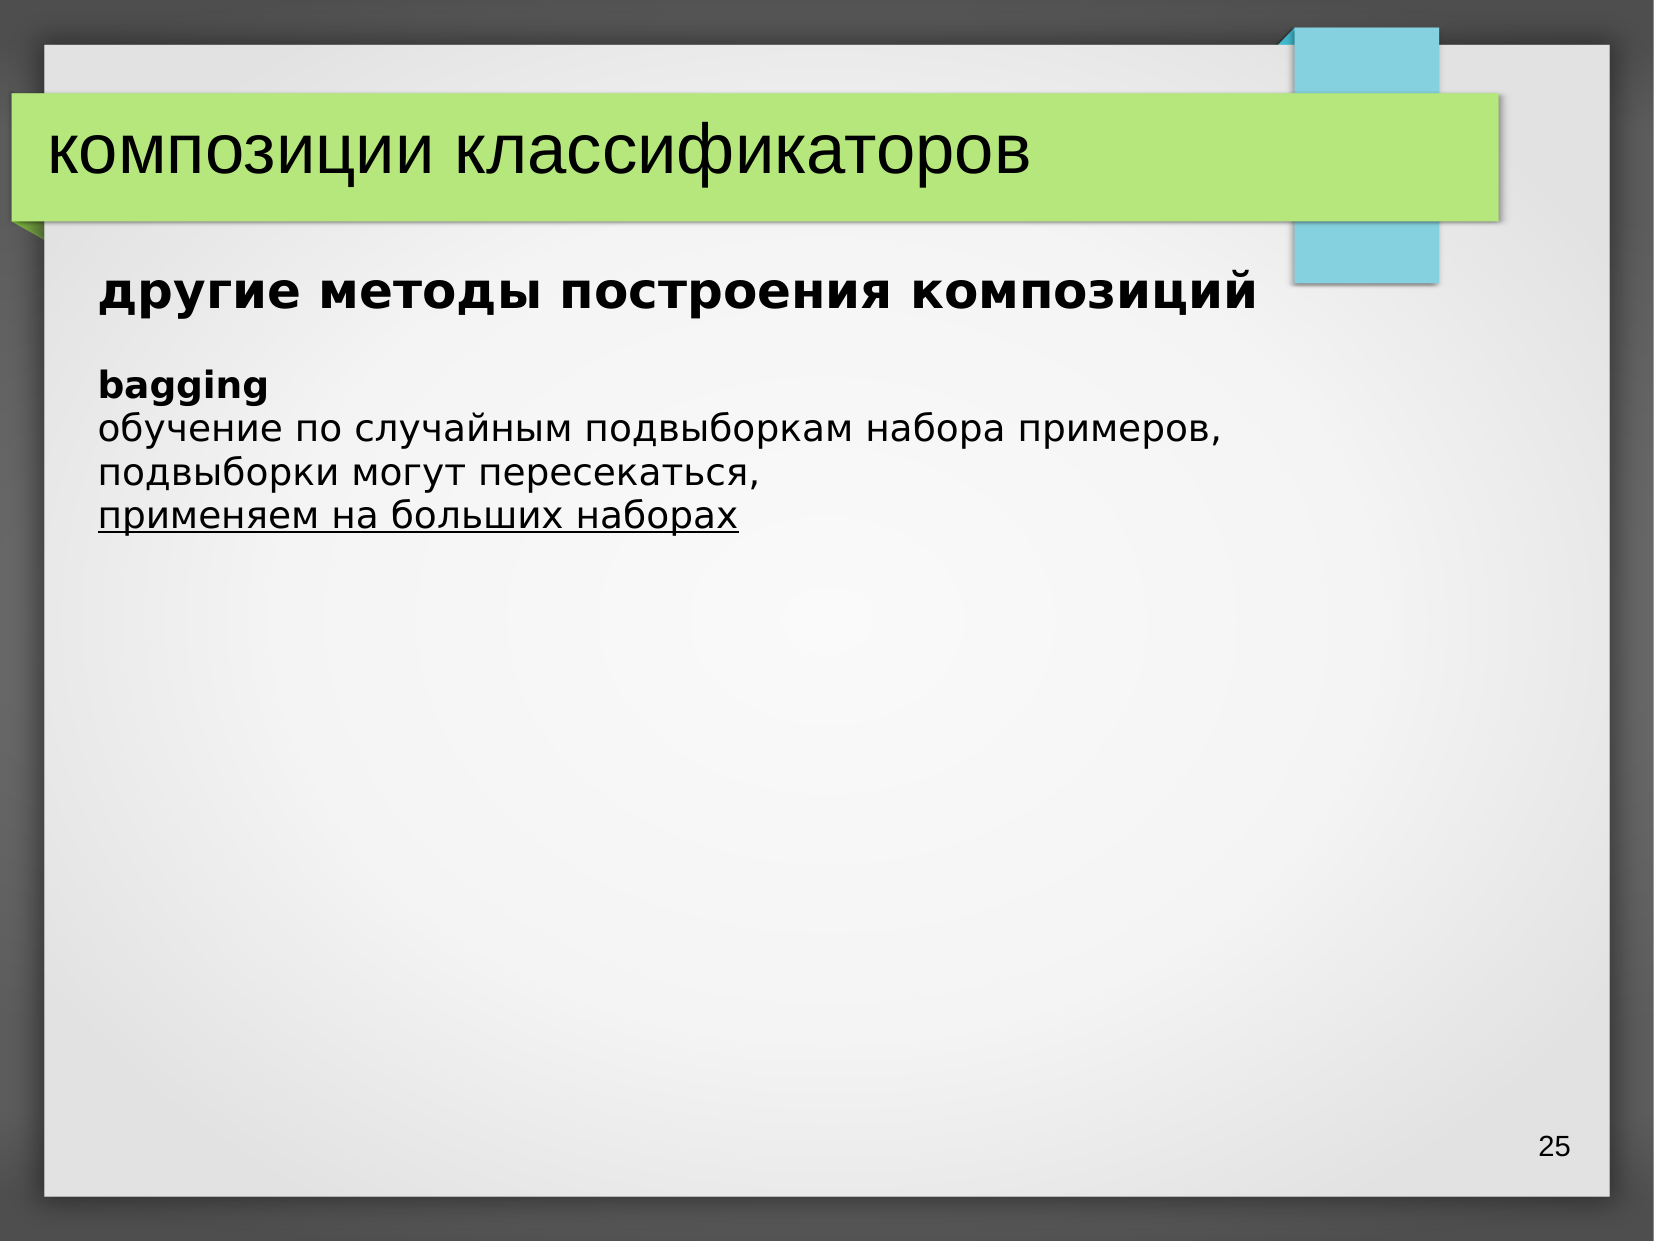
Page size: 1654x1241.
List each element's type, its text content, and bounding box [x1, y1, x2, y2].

text_box другие методы построения композиций bagging обучение по случайным подвыборкам набора примеров, подвыборки могут пересекаться, применяем на больших наборах [82, 254, 1276, 969]
title композиции классификаторов [47, 109, 1501, 189]
picture [0, 0, 1654, 1241]
